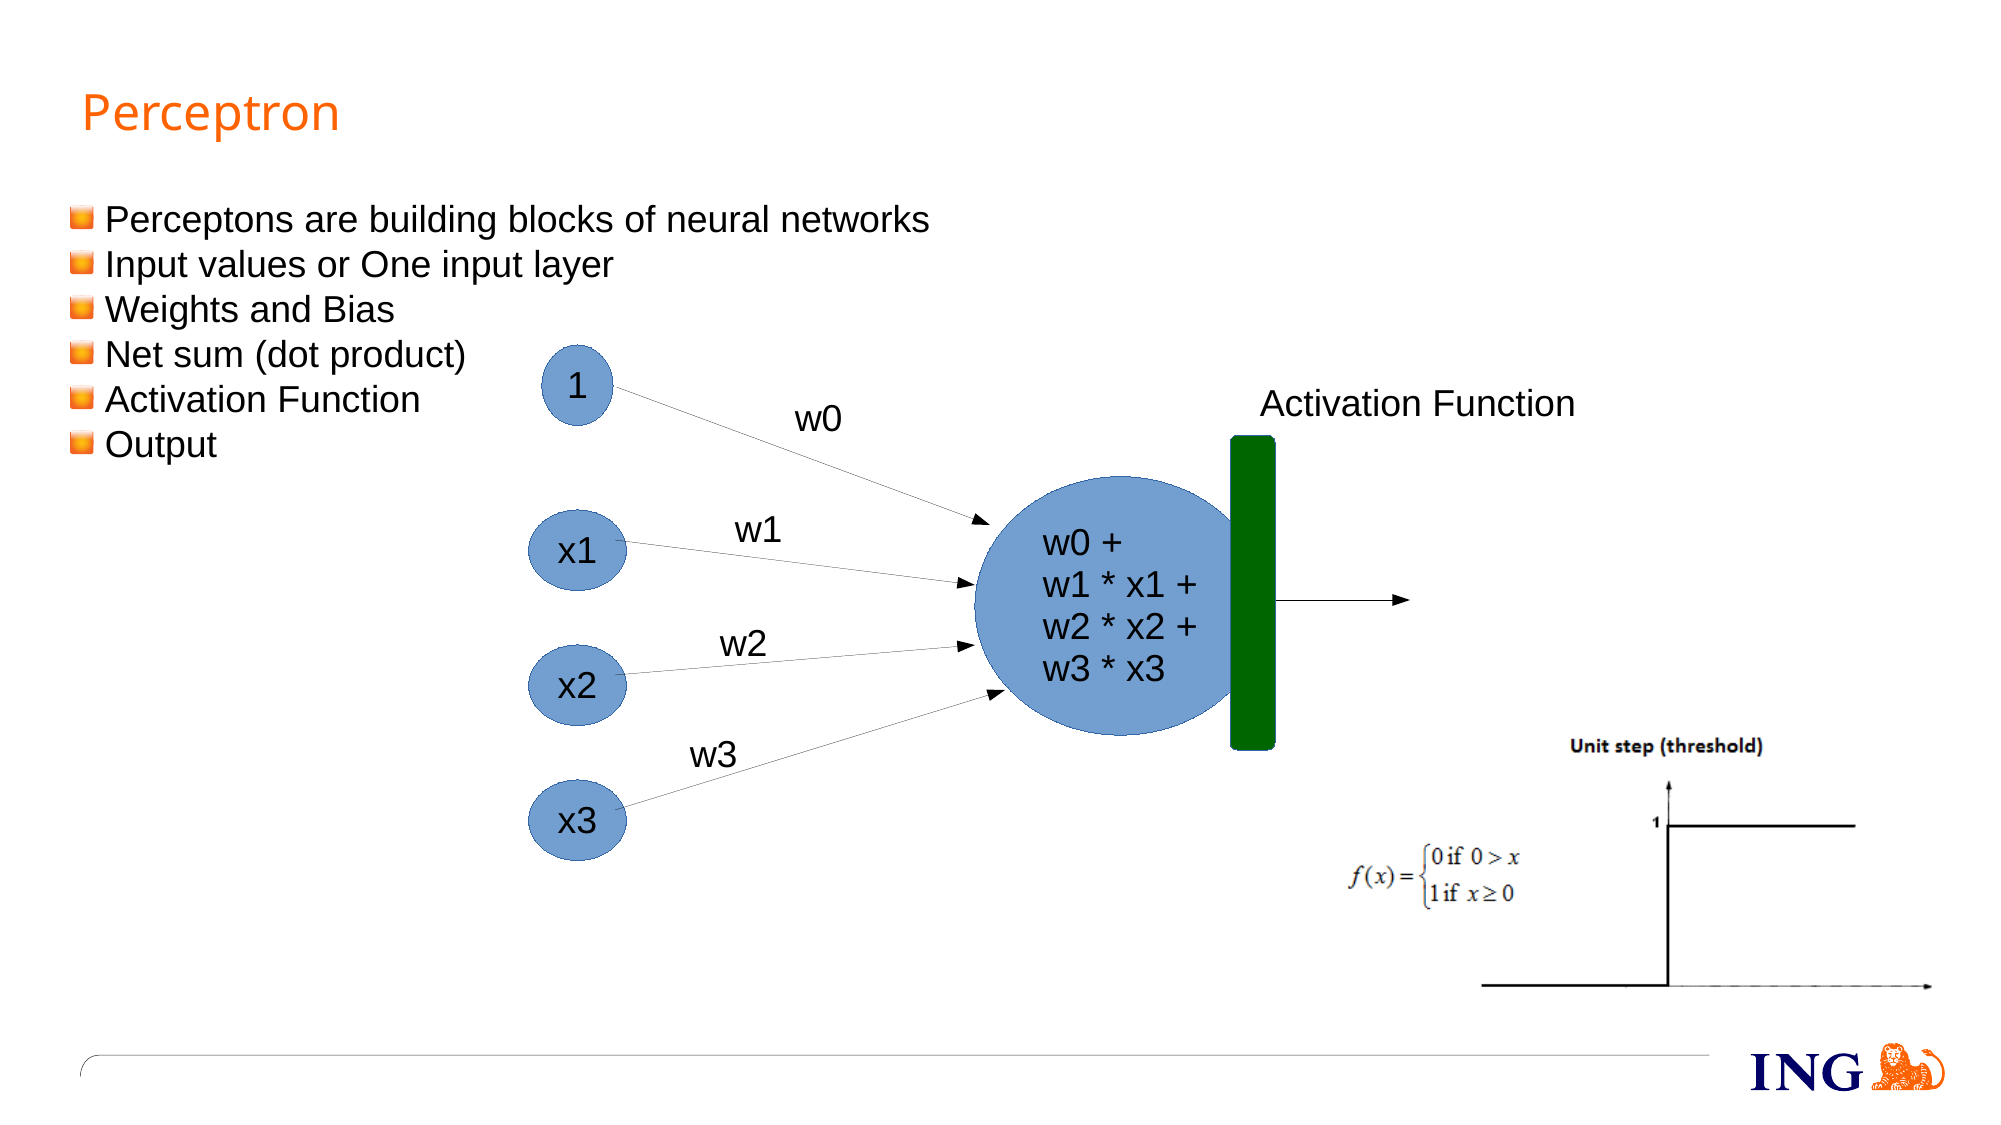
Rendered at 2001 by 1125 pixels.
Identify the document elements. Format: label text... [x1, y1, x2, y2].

text_box w0 + w1 * x1 + w2 * x2 + w3 * x3 [974, 476, 1230, 736]
text_box 1 [541, 344, 614, 426]
text_box Perceptons are building blocks of neural networks Input values or One input layer Weights and Bias Net sum (dot product) Activation Function Output [69, 194, 1950, 338]
text_box w0 [780, 389, 871, 489]
text_box Perceptron [221, 106, 235, 127]
text_box [1230, 435, 1276, 751]
text_box Activation Function [1245, 375, 1636, 474]
text_box x1 [528, 509, 627, 591]
text_box x3 [528, 779, 627, 861]
text_box w3 [675, 726, 766, 826]
picture [1290, 705, 1989, 1017]
text_box w1 [720, 501, 811, 601]
text_box Perceptron [81, 84, 1936, 142]
text_box x2 [528, 644, 627, 726]
text_box w2 [705, 615, 796, 714]
